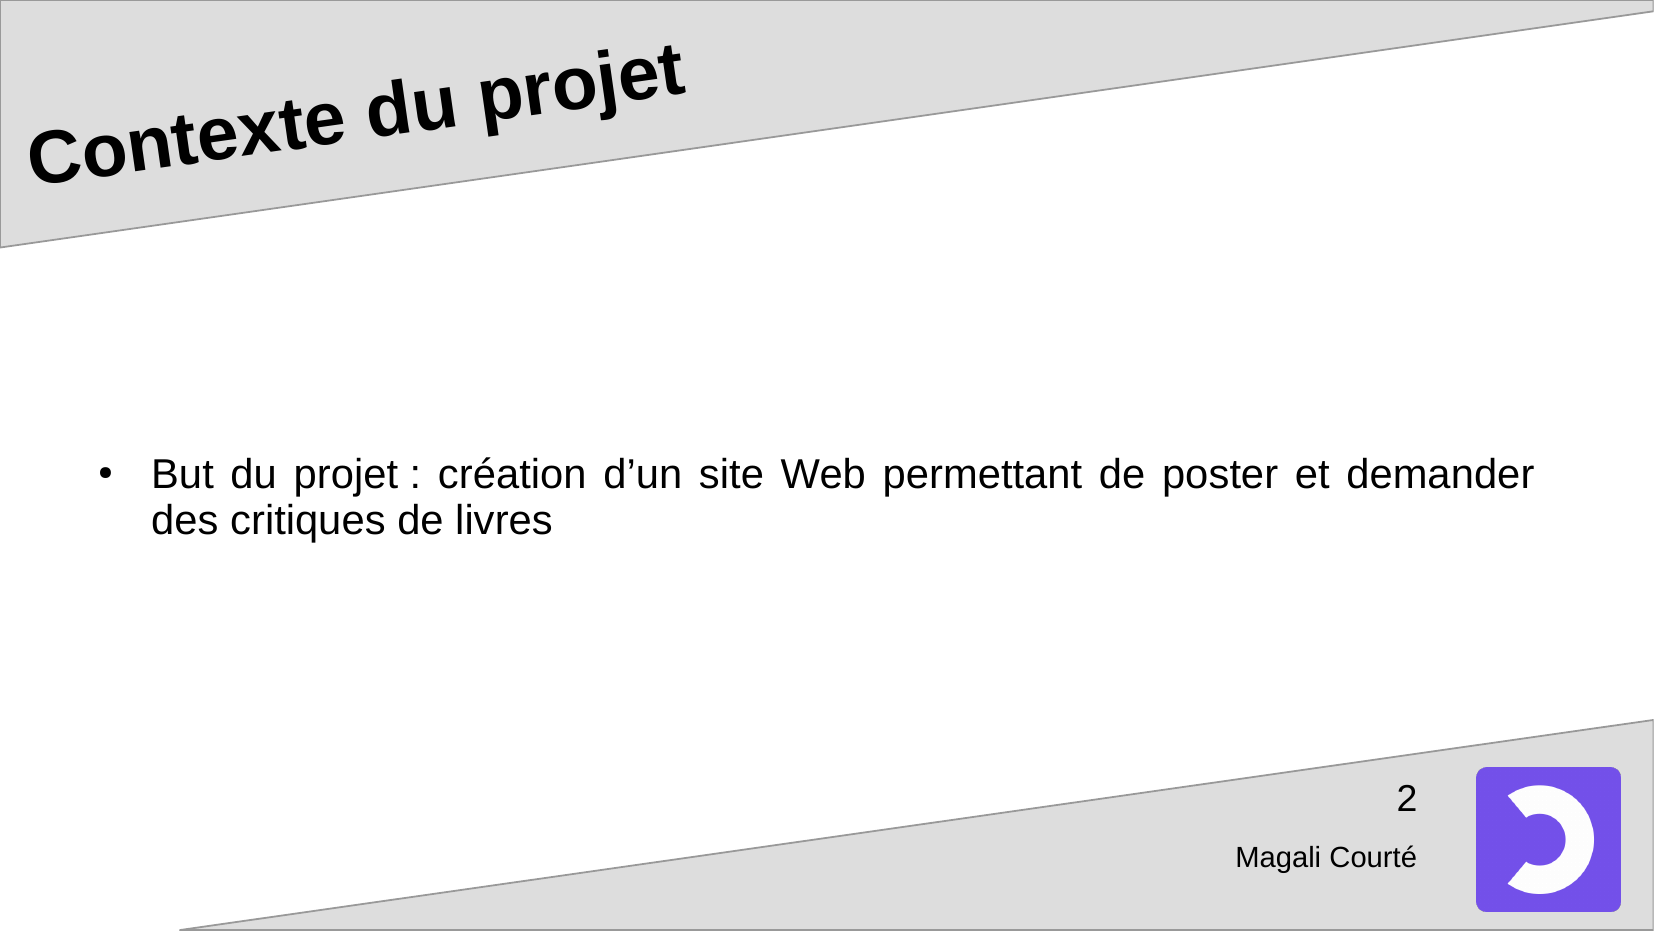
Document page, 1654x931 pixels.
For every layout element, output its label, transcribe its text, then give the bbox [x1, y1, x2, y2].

list But du projet : création d’un site Web permettant de poster et demander des critiques de livres [80, 257, 1536, 798]
picture [1476, 767, 1621, 912]
title Contexte du projet [16, 0, 1501, 239]
